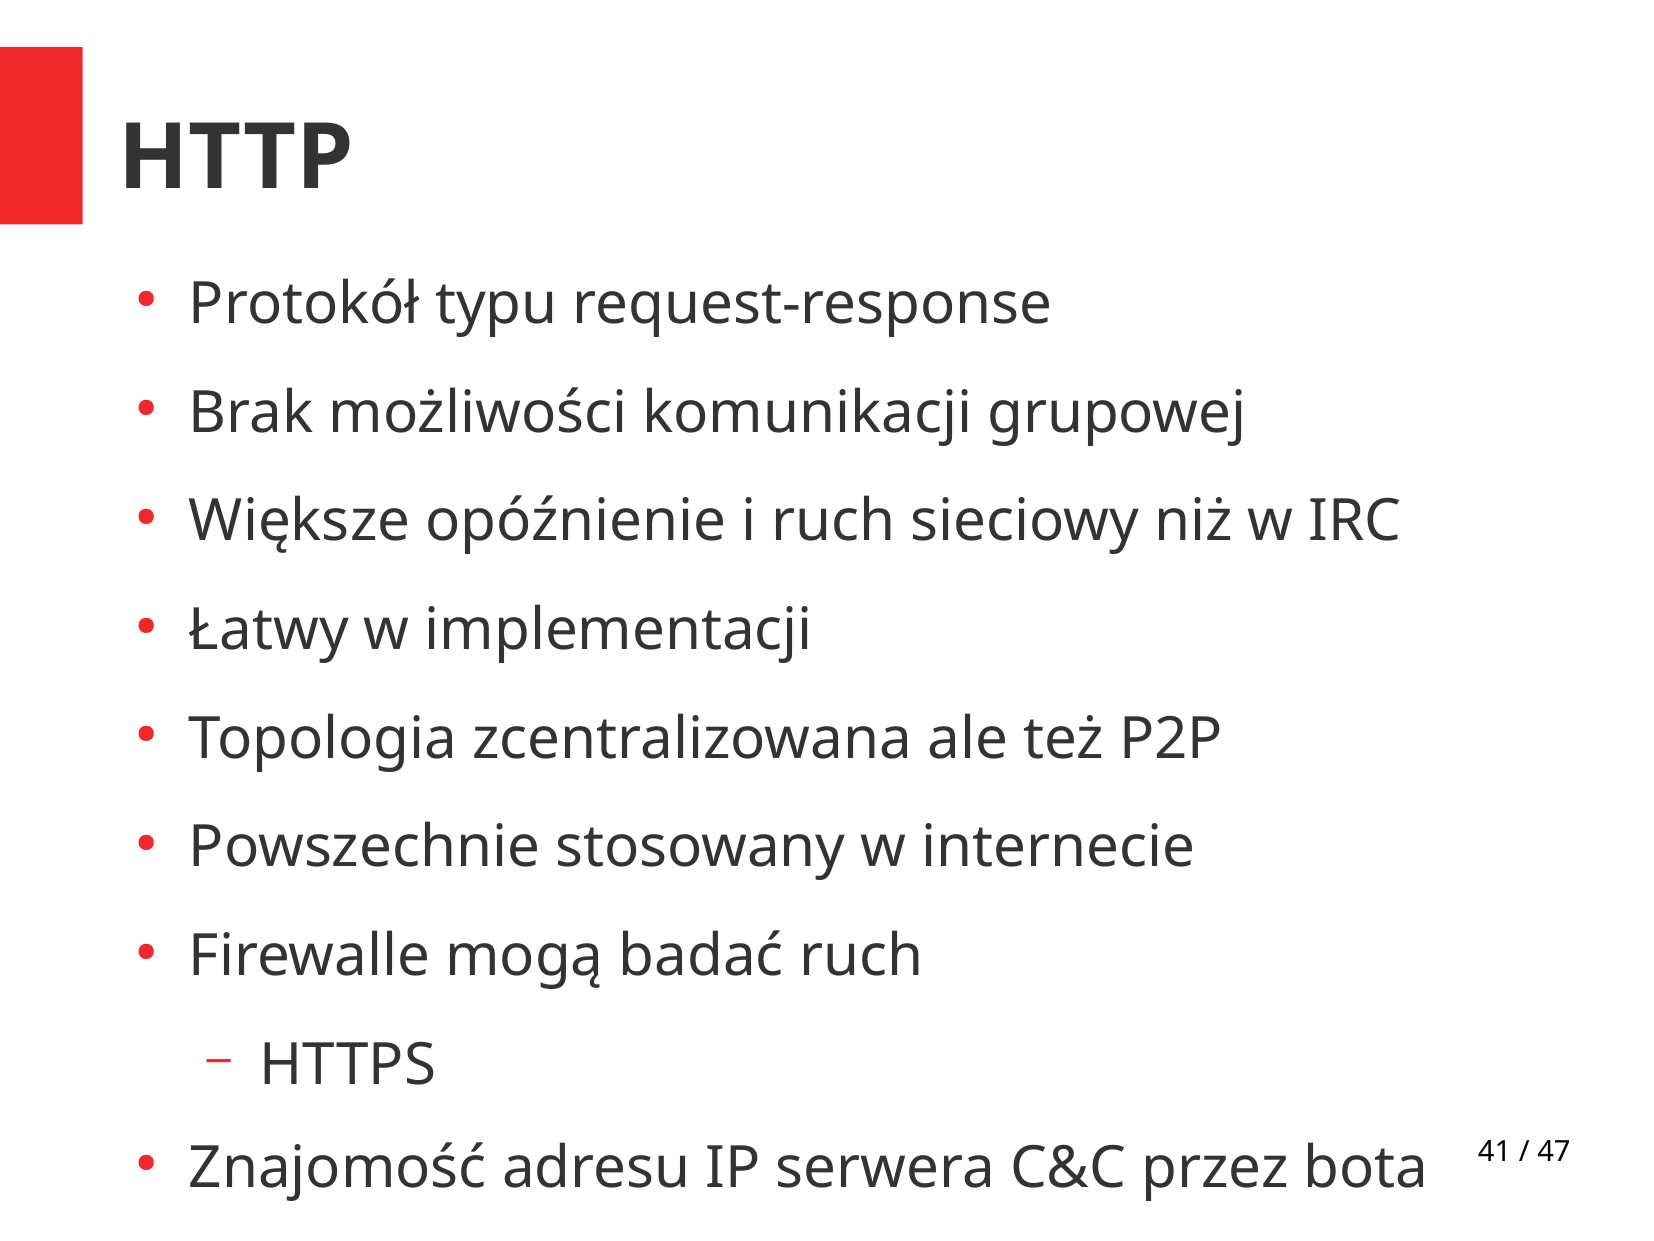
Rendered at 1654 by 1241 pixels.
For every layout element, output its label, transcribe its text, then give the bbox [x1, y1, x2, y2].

title HTTP [118, 49, 1571, 257]
list Protokół typu request-response Brak możliwości komunikacji grupowej Większe opóźnienie i ruch sieciowy niż w IRC Łatwy w implementacji Topologia zcentralizowana ale też P2P Powszechnie stosowany w internecie Firewalle mogą badać ruch HTTPS Znajomość adresu IP serwera C&C przez bota [118, 261, 1536, 981]
